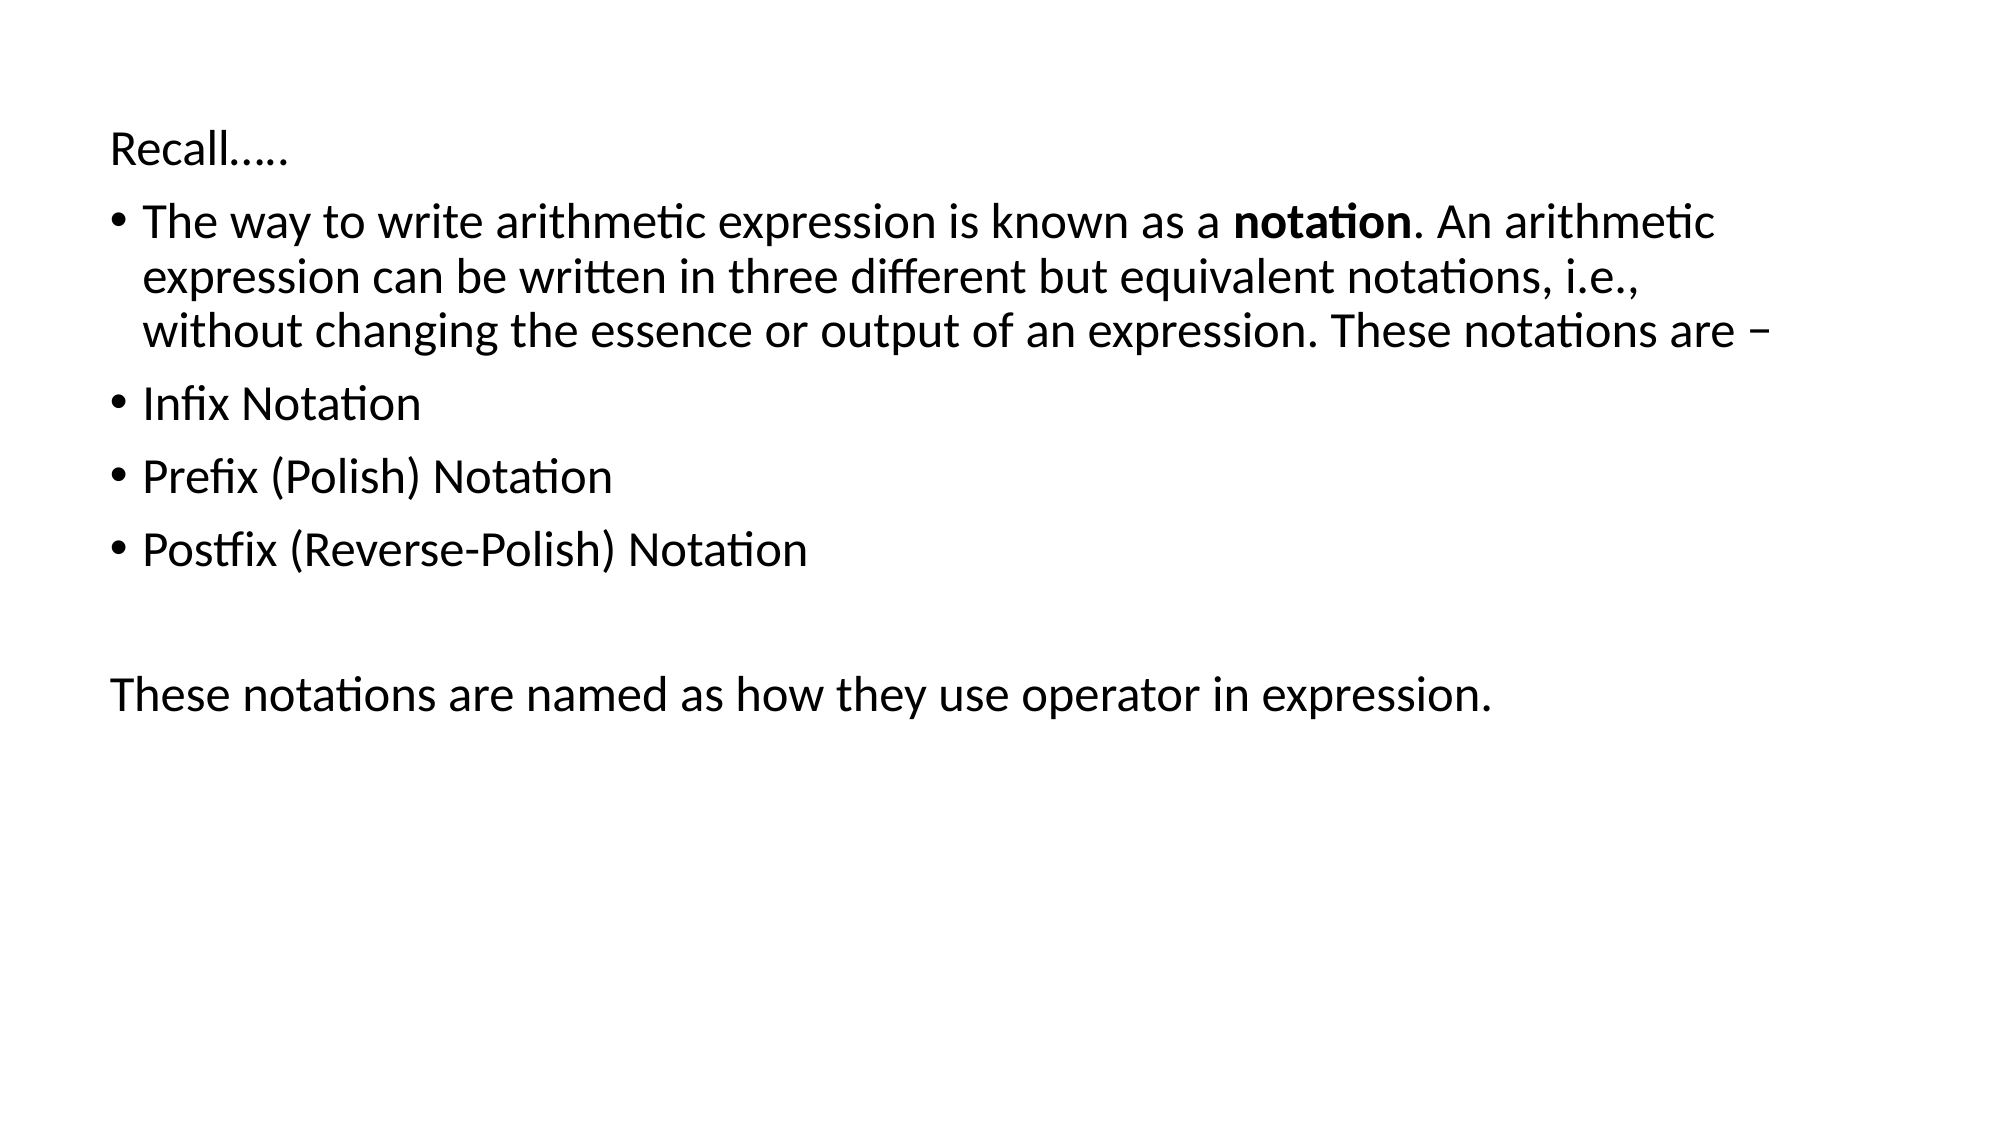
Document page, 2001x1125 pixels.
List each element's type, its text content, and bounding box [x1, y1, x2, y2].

list Recall….. The way to write arithmetic expression is known as a notation. An arithmetic expression can be written in three different but equivalent notations, i.e., without changing the essence or output of an expression. These notations are − Infix Notation Prefix (Polish) Notation Postfix (Reverse-Polish) Notation These notations are named as how they use operator in expression. [94, 114, 1795, 790]
